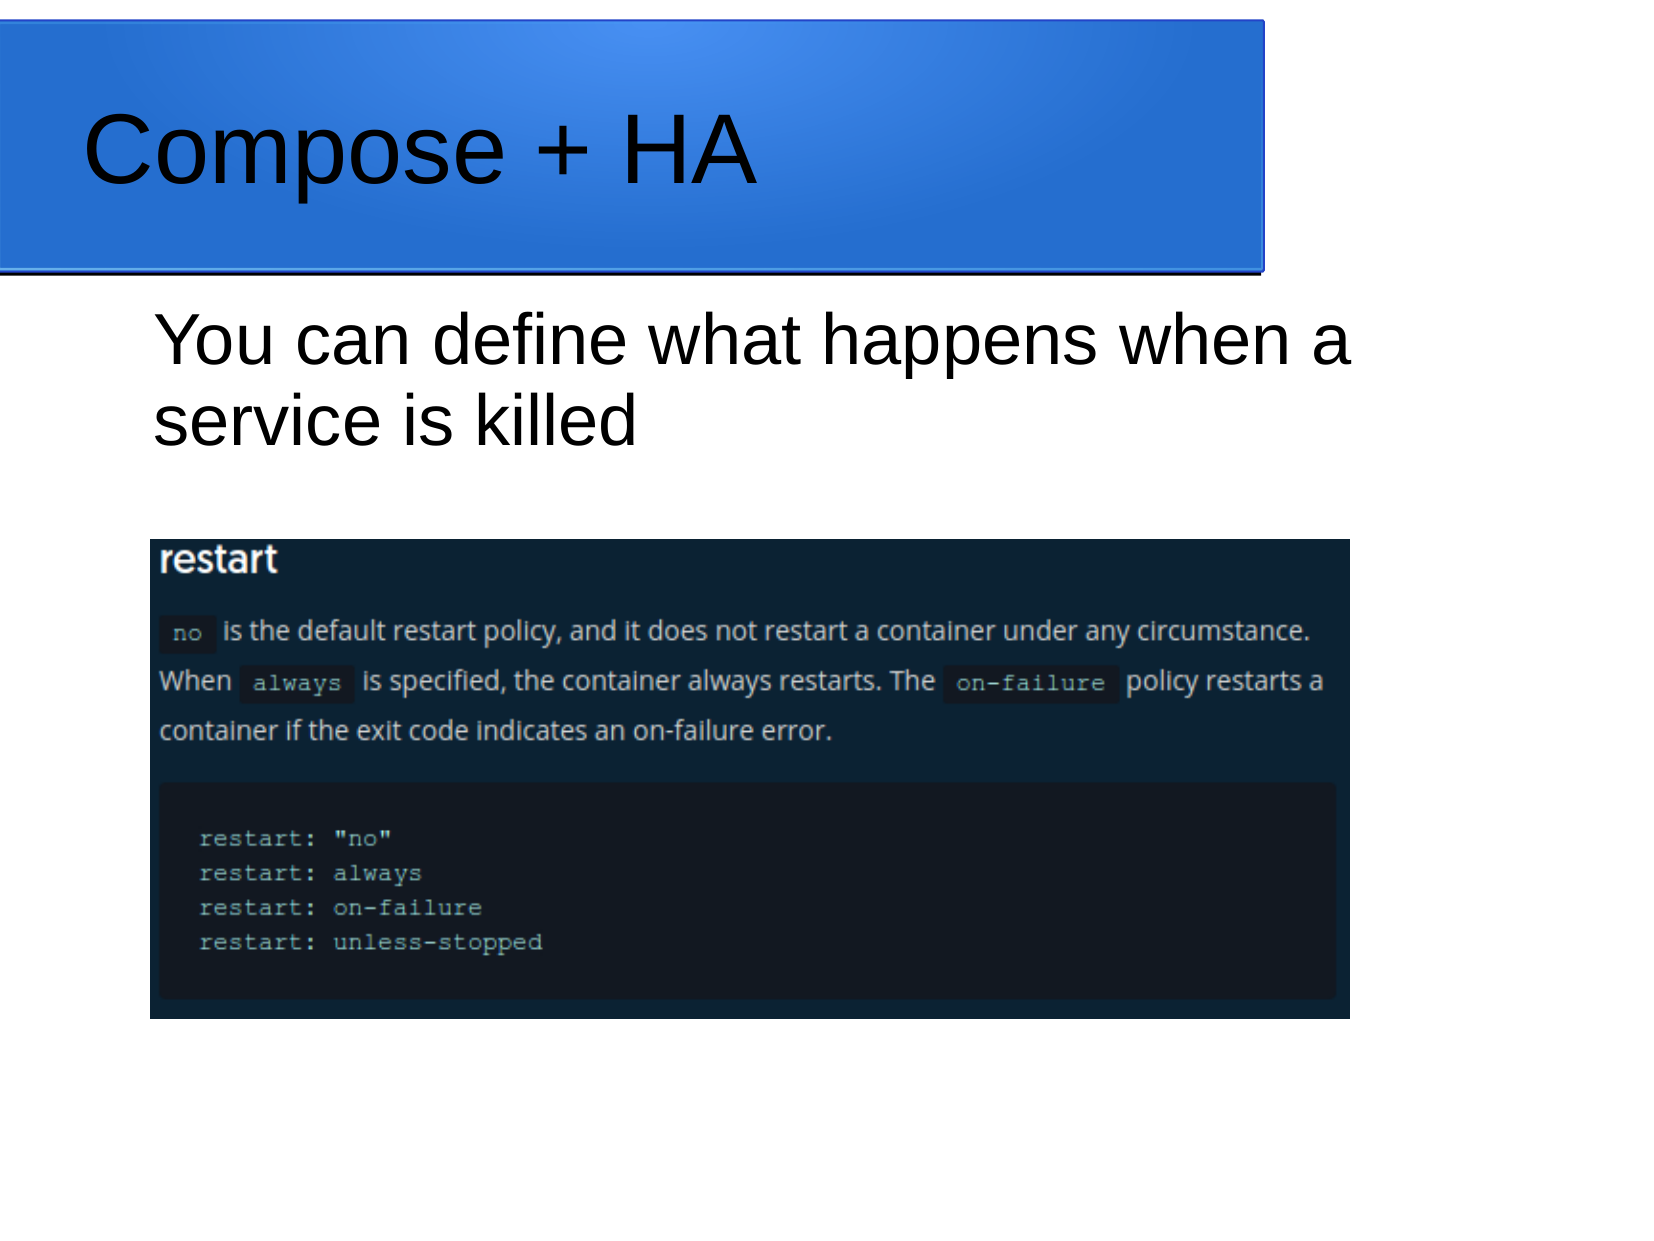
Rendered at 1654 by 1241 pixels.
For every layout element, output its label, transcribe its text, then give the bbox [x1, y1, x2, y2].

picture [150, 539, 1350, 1019]
list You can define what happens when a service is killed [82, 299, 1571, 1019]
title Compose + HA [82, 47, 1235, 252]
